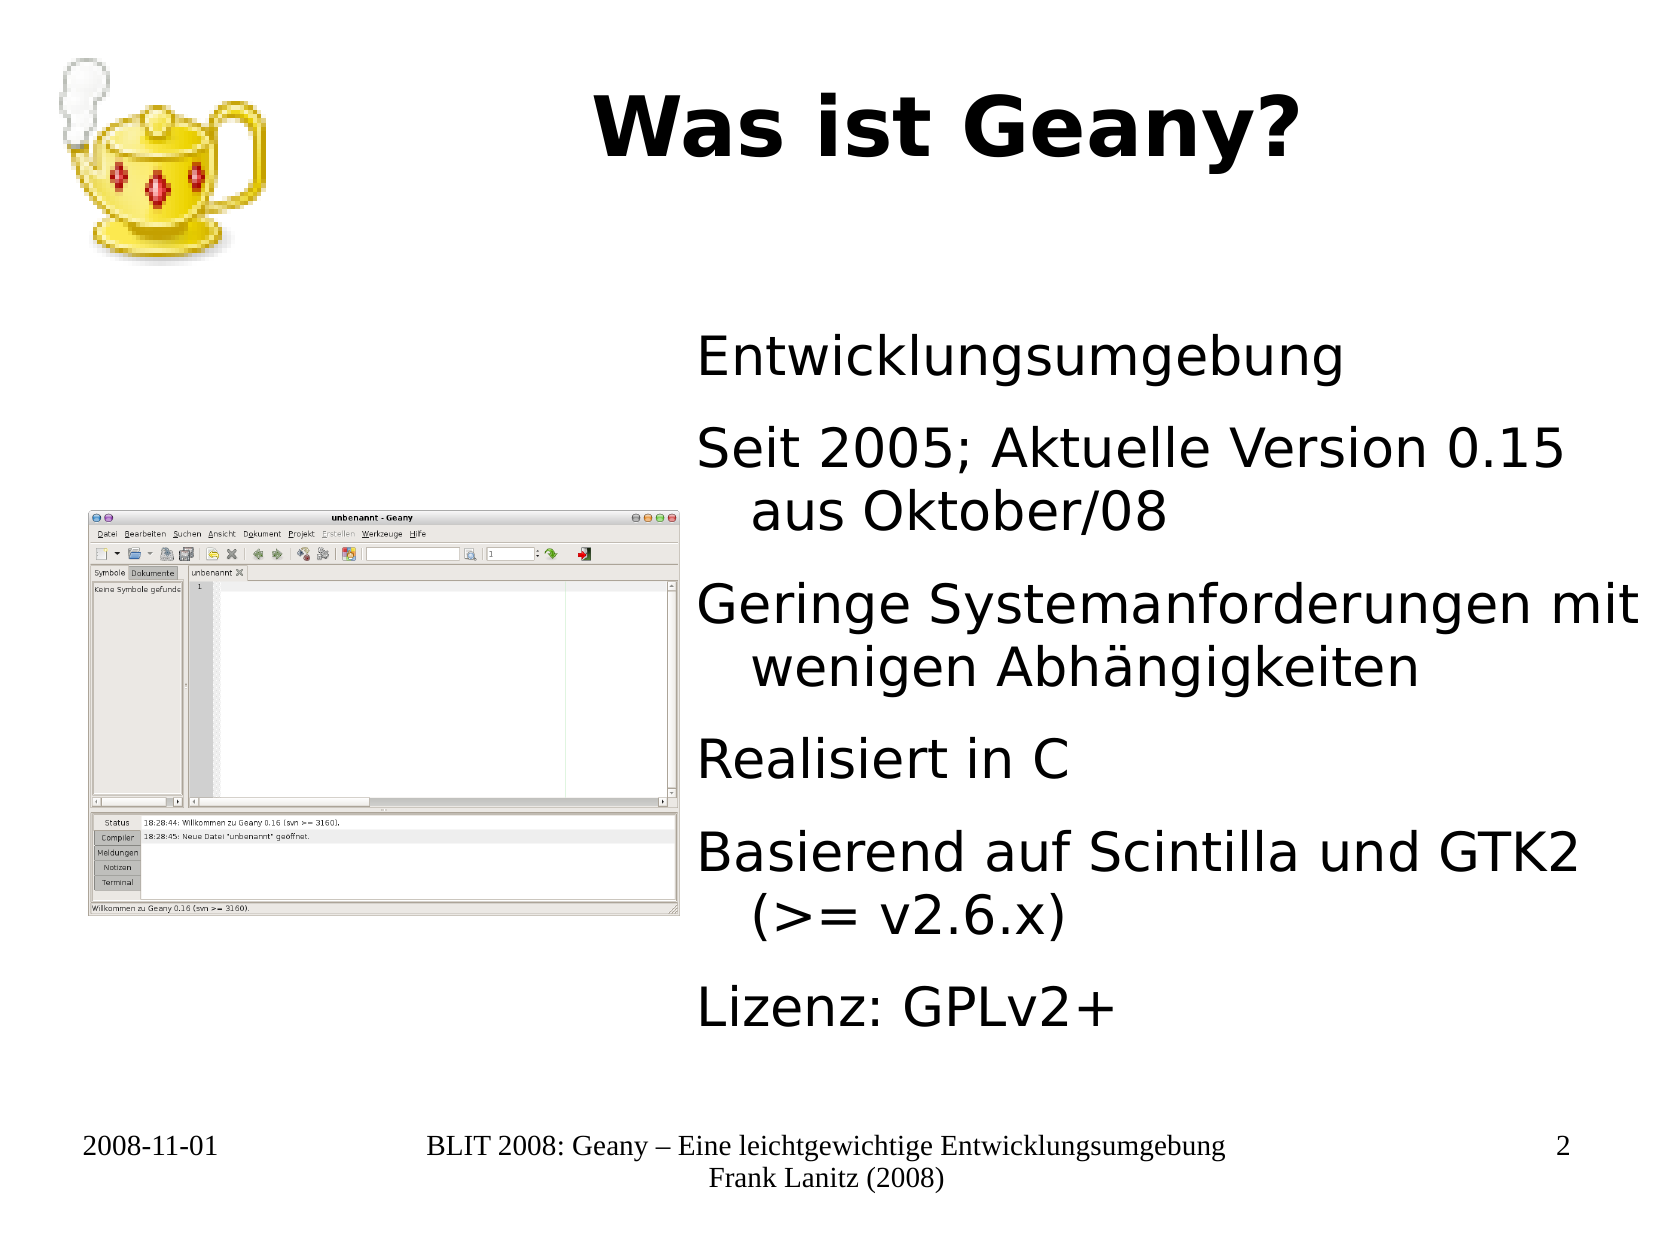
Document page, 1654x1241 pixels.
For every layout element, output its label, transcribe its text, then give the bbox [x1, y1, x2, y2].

picture [59, 58, 266, 266]
picture [88, 510, 679, 916]
title Was ist Geany? [324, 56, 1571, 200]
list Entwicklungsumgebung Seit 2005; Aktuelle Version 0.15 aus Oktober/08 Geringe Systemanforderungen mit wenigen Abhängigkeiten Realisiert in C Basierend auf Scintilla und GTK2 (>= v2.6.x) Lizenz: GPLv2+ [679, 324, 1654, 1180]
